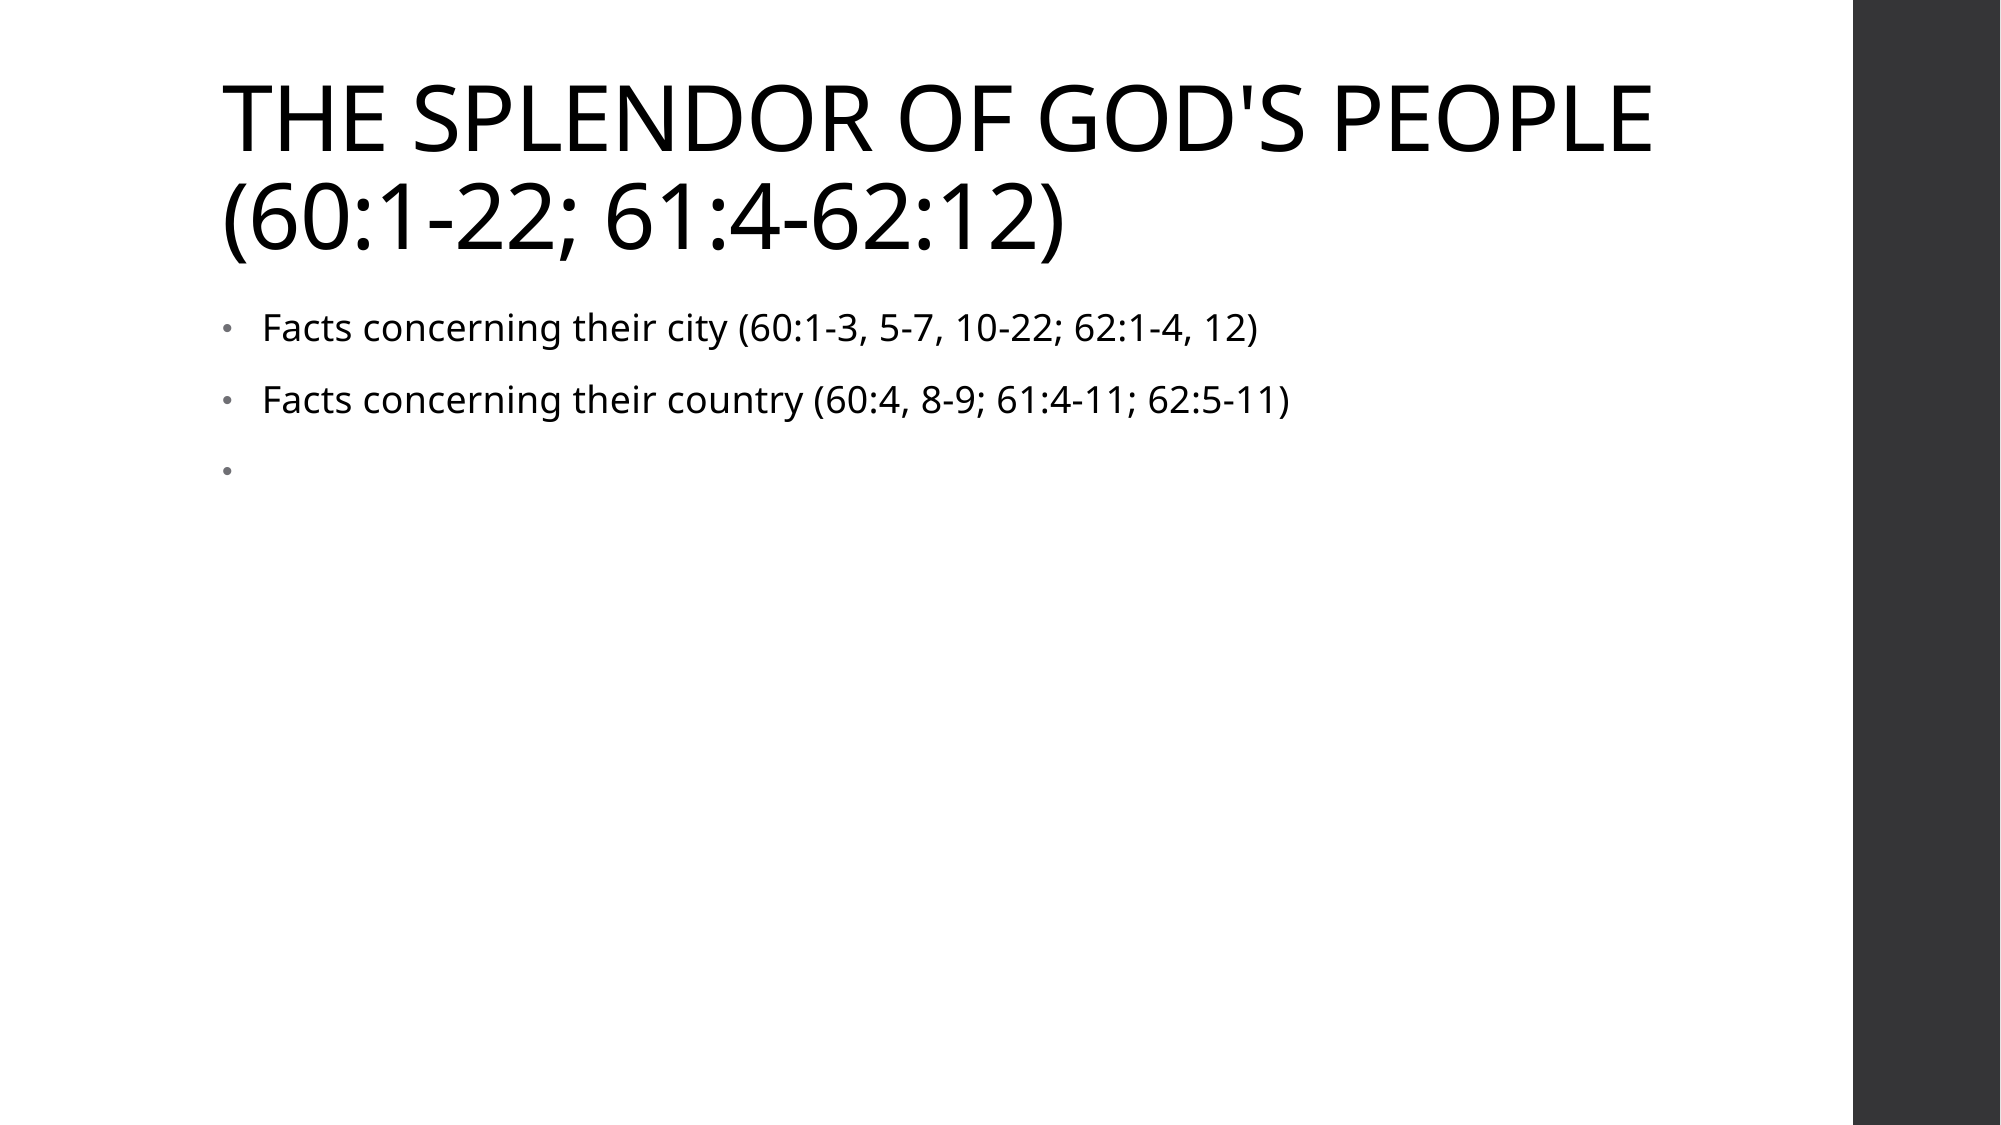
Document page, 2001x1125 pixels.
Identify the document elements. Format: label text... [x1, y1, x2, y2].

title THE SPLENDOR OF GOD'S PEOPLE (60:1-22; 61:4-62:12) [206, 60, 1797, 278]
list Facts concerning their city (60:1-3, 5-7, 10-22; 62:1-4, 12) Facts concerning their country (60:4, 8-9; 61:4-11; 62:5-11) [206, 299, 1617, 1014]
